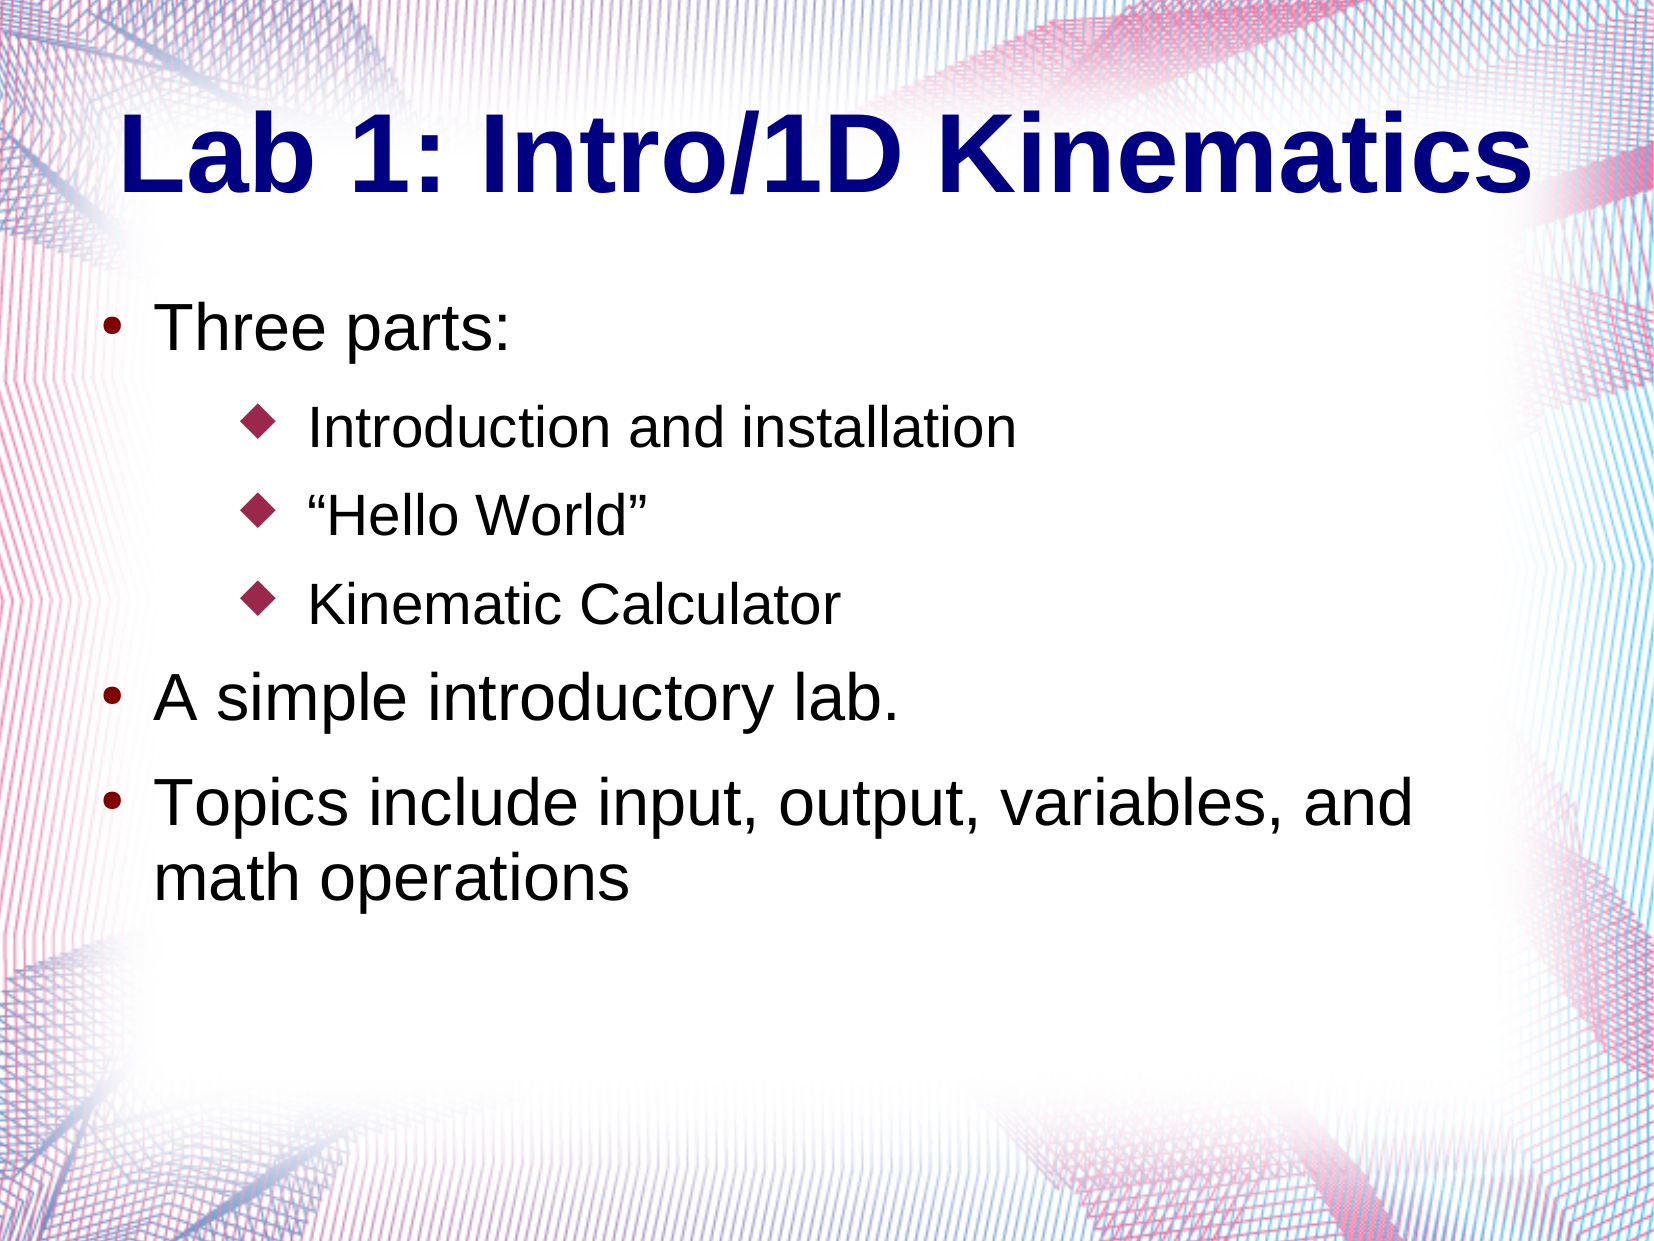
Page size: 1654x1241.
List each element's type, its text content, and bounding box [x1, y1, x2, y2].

picture [0, 0, 1654, 1241]
list Three parts: Introduction and installation “Hello World” Kinematic Calculator A simple introductory lab. Topics include input, output, variables, and math operations [82, 290, 1571, 1109]
title Lab 1: Intro/1D Kinematics [82, 49, 1571, 257]
